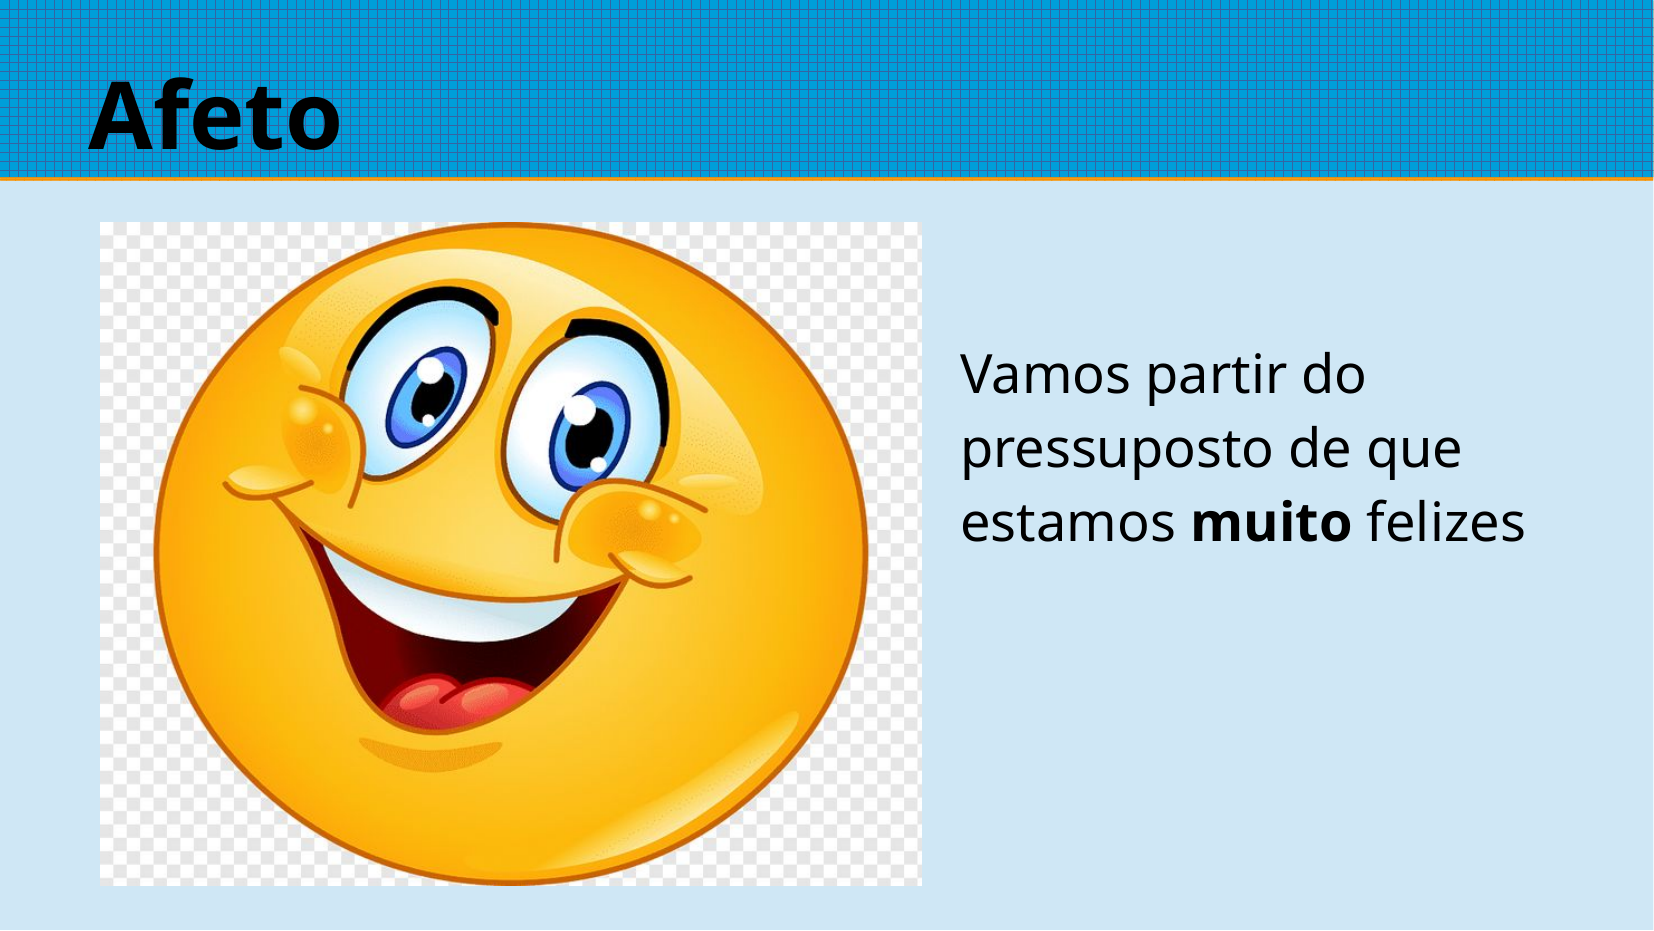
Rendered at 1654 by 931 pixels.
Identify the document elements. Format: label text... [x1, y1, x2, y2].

picture [100, 222, 922, 886]
text_box Vamos partir do pressuposto de que estamos muito felizes [954, 272, 1565, 621]
title Afeto [88, 14, 1565, 178]
